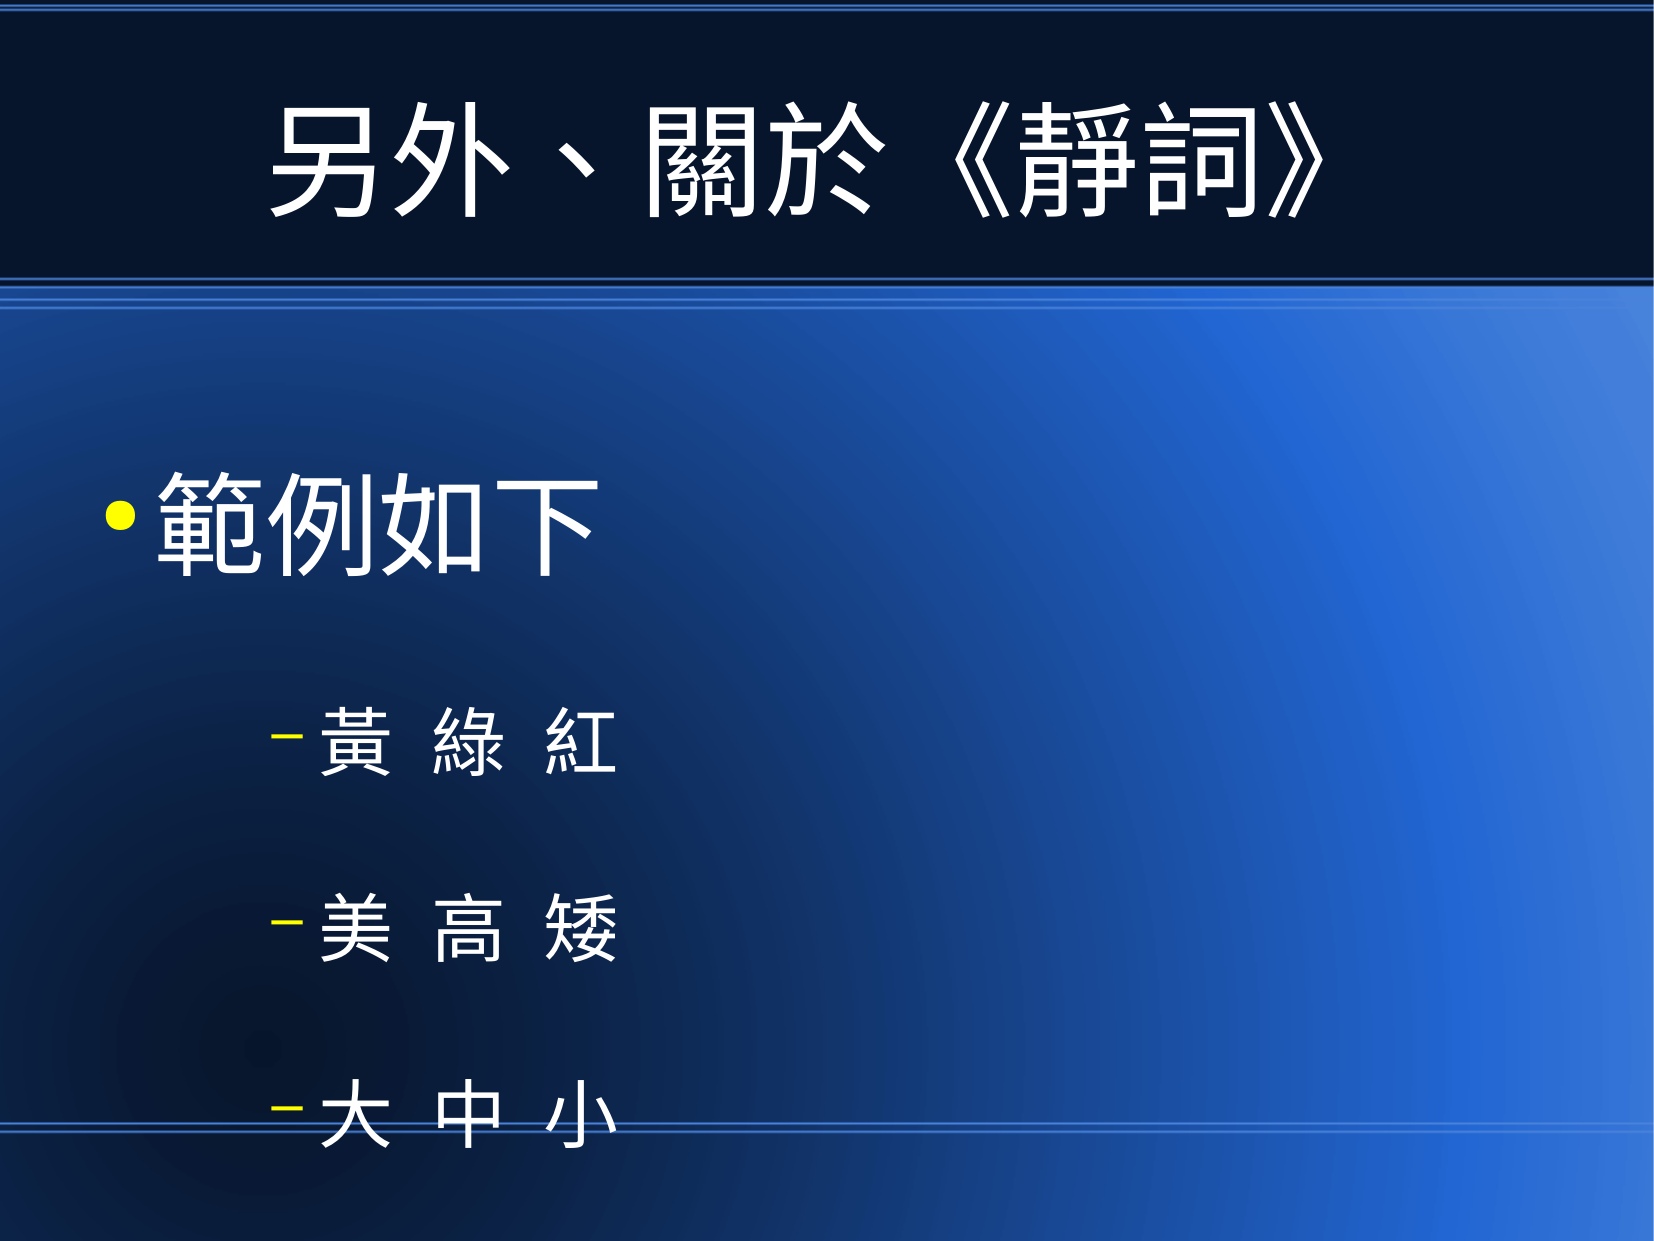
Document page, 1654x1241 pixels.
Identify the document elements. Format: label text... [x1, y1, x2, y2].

picture [0, 0, 1654, 1241]
list 範例如下 黃 綠 紅 美 高 矮 大 中 小 深 淺 易 [82, 355, 1571, 1241]
title 另外、關於《靜詞》 [82, 49, 1571, 257]
